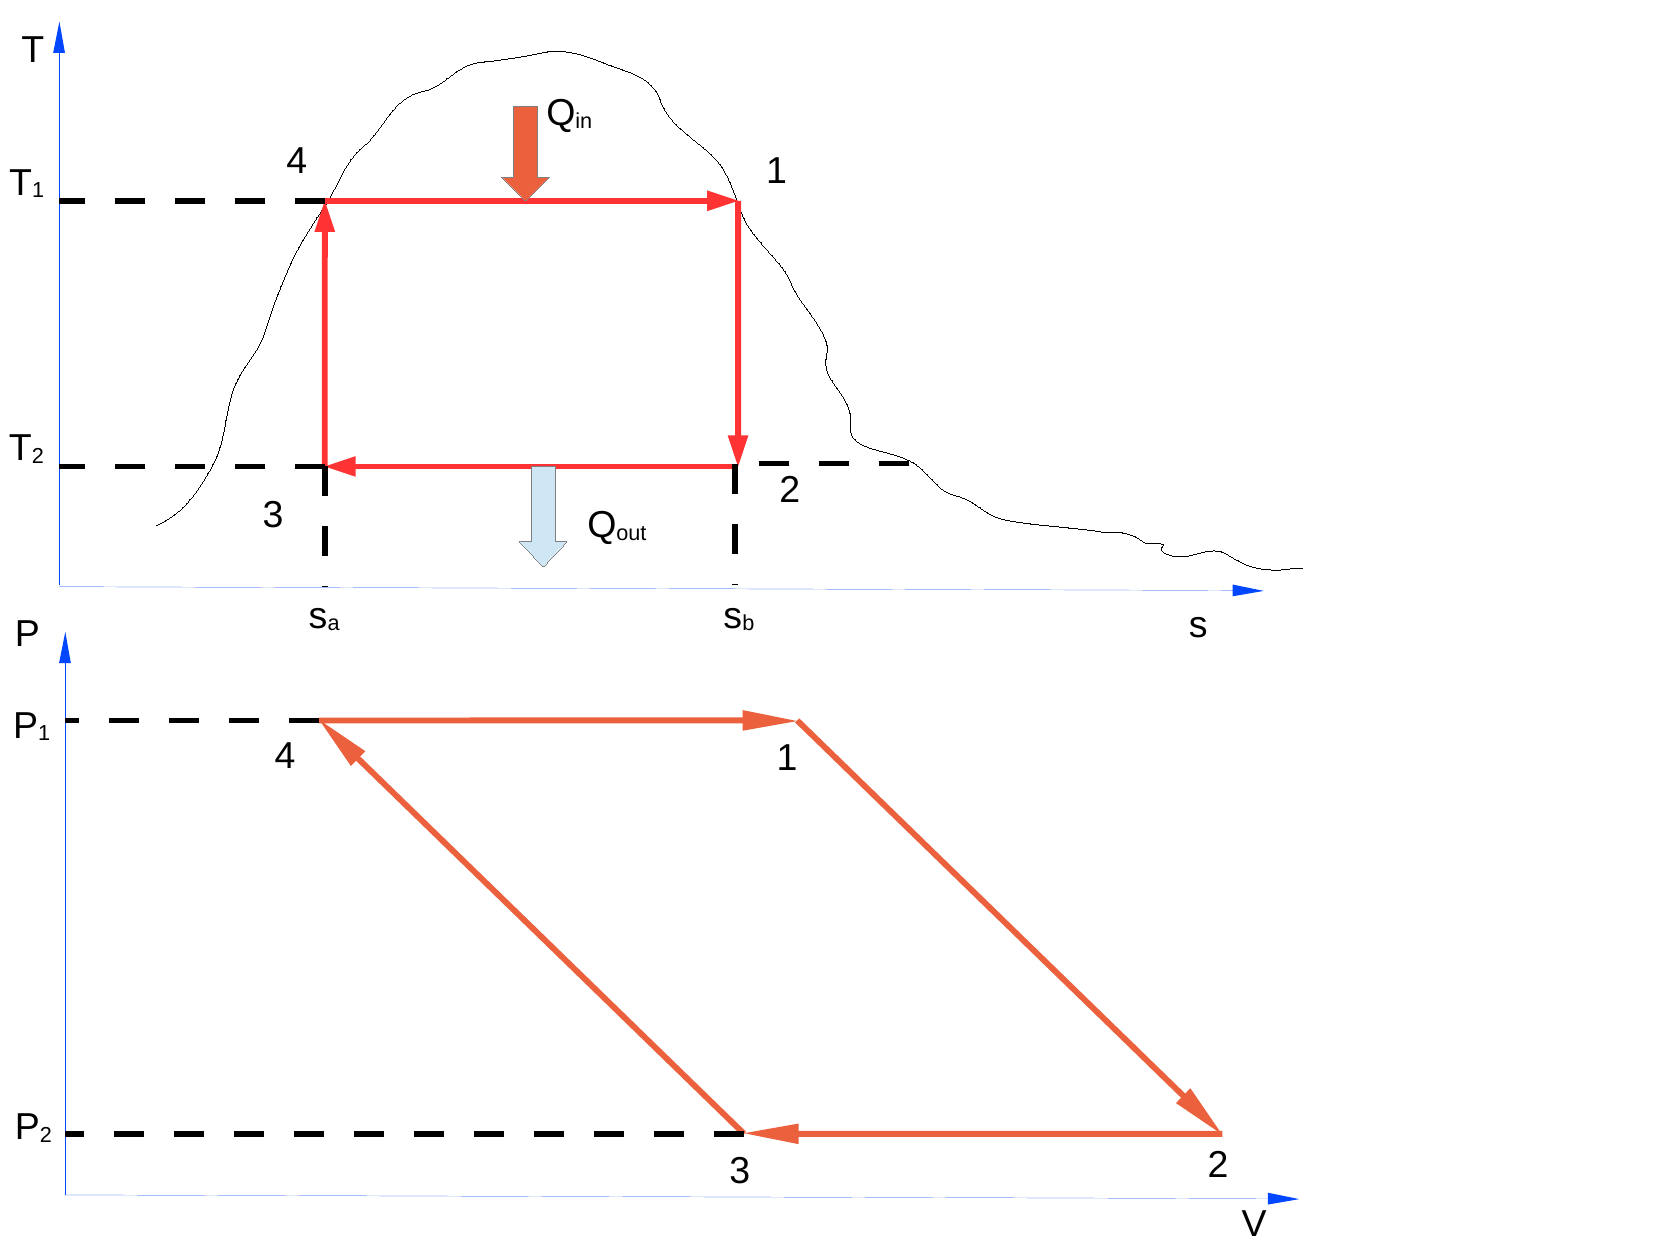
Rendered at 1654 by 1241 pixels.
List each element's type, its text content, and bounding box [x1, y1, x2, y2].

text_box Qin [531, 84, 608, 154]
text_box 3 [248, 486, 299, 544]
text_box T2 [0, 419, 59, 489]
text_box 2 [1192, 1136, 1244, 1193]
text_box sa [293, 586, 355, 656]
text_box [501, 106, 550, 201]
text_box V [1226, 1195, 1282, 1241]
text_box 3 [714, 1142, 765, 1211]
text_box 2 [764, 460, 815, 518]
text_box s [1174, 596, 1223, 654]
text_box [519, 466, 567, 567]
text_box 4 [259, 726, 311, 792]
text_box T [6, 21, 60, 79]
text_box 4 [271, 132, 323, 189]
text_box sb [708, 586, 770, 656]
text_box 1 [751, 141, 802, 199]
text_box T1 [0, 153, 60, 223]
text_box 1 [761, 728, 813, 786]
text_box P2 [0, 1098, 67, 1168]
text_box Qout [572, 496, 662, 566]
text_box P [0, 604, 55, 662]
text_box P1 [0, 696, 65, 767]
